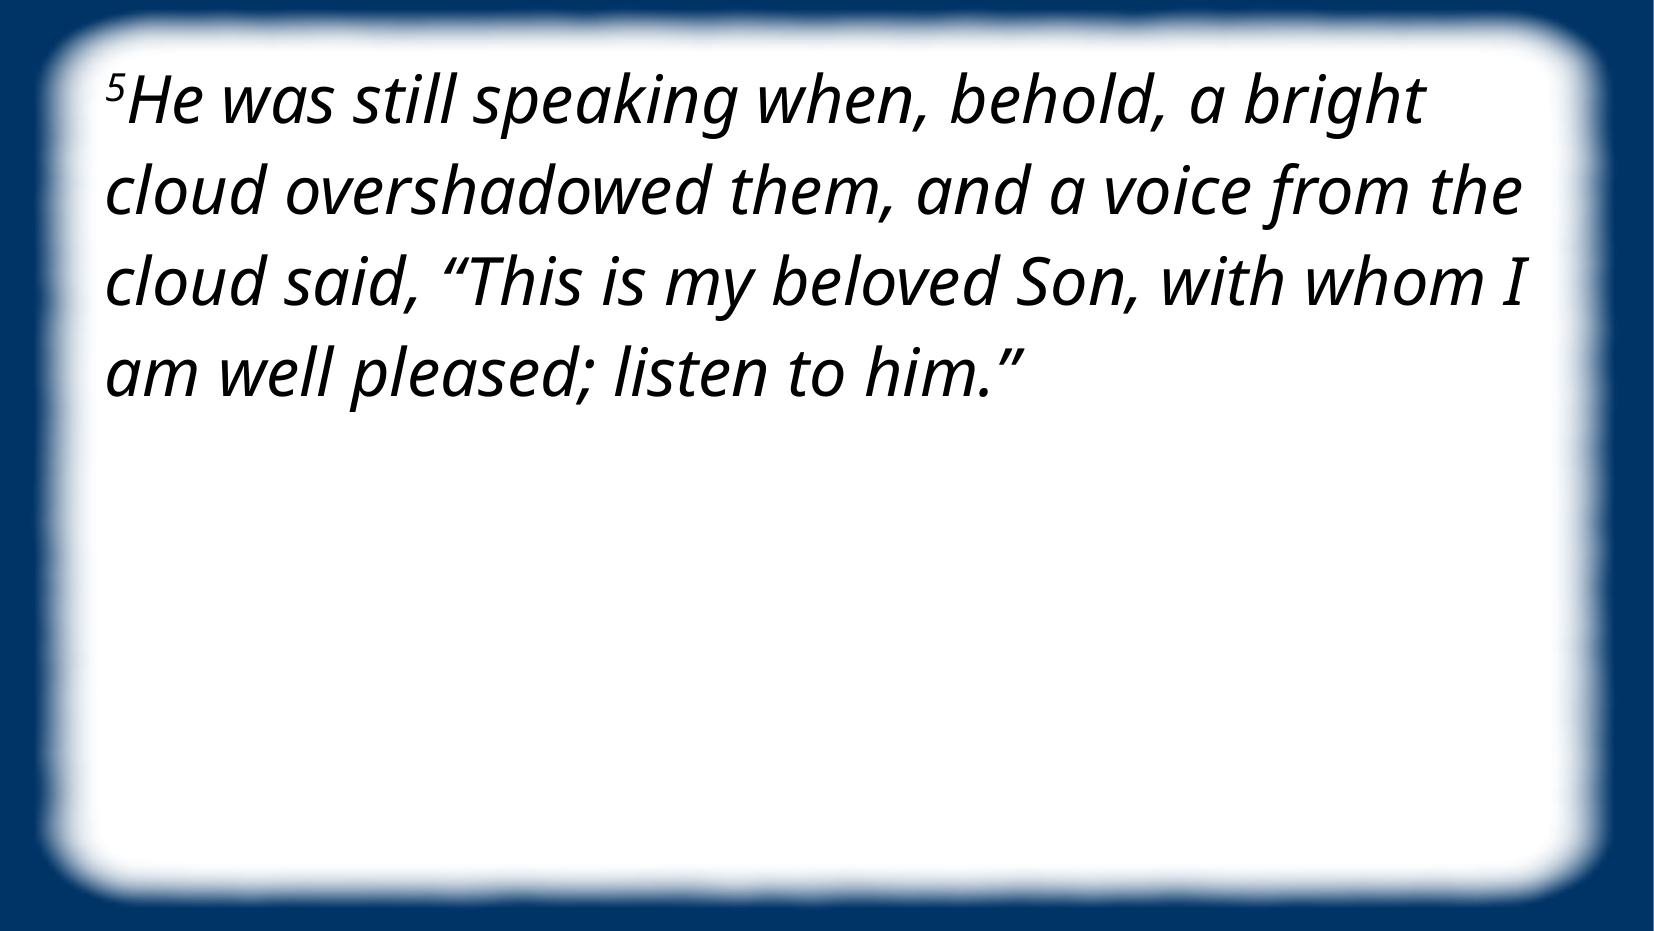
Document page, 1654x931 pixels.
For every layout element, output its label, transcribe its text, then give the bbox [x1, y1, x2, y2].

picture [0, 0, 1654, 931]
text_box 5He was still speaking when, behold, a bright cloud overshadowed them, and a voice from the cloud said, “This is my beloved Son, with whom I am well pleased; listen to him.” [90, 45, 1561, 415]
